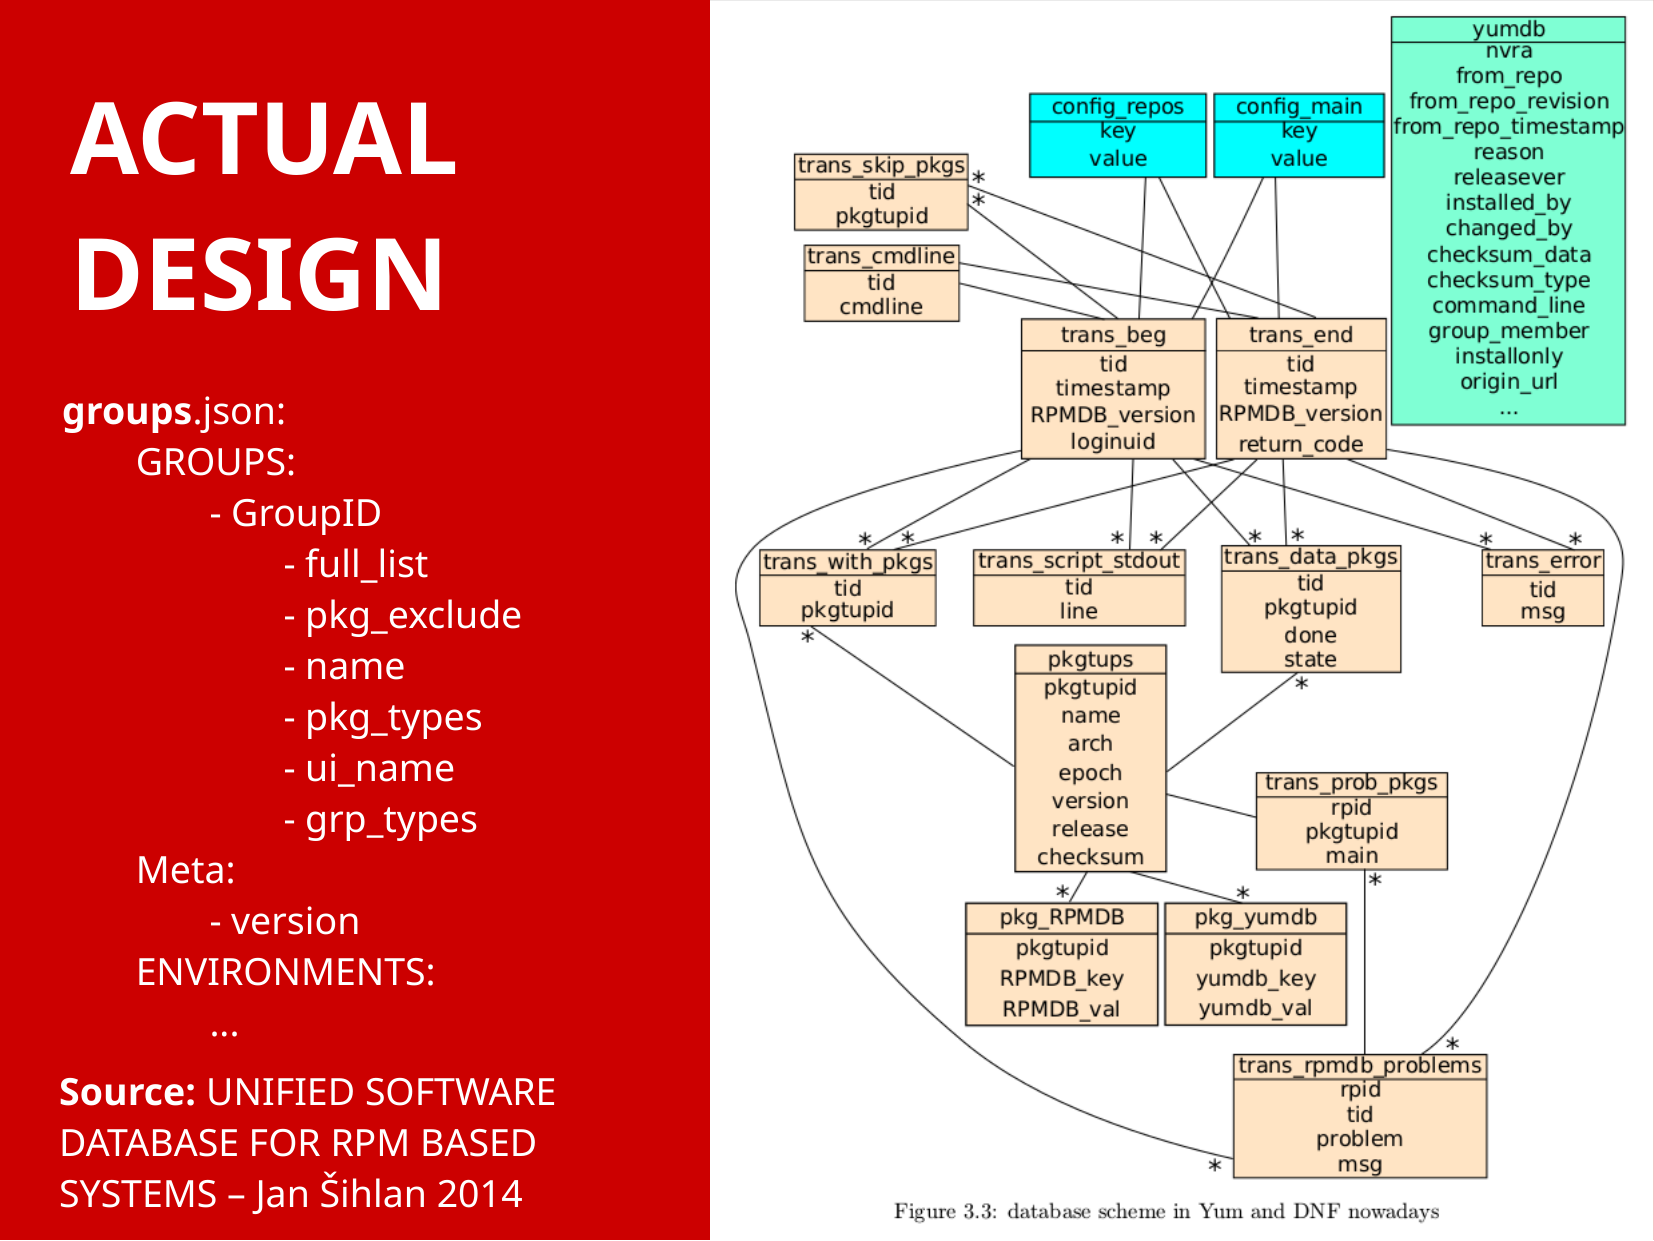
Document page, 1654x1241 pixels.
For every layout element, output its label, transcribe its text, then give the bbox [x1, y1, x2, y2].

text_box groups.json: GROUPS: - GroupID - full_list - pkg_exclude - name - pkg_types - ui_name - grp_types Meta: - version ENVIRONMENTS: ... [47, 376, 603, 1013]
text_box Source: UNIFIED SOFTWARE DATABASE FOR RPM BASED SYSTEMS – Jan Šihlan 2014 [44, 1058, 662, 1217]
title ACTUAL DESIGN [70, 76, 662, 331]
picture [710, 0, 1654, 1241]
